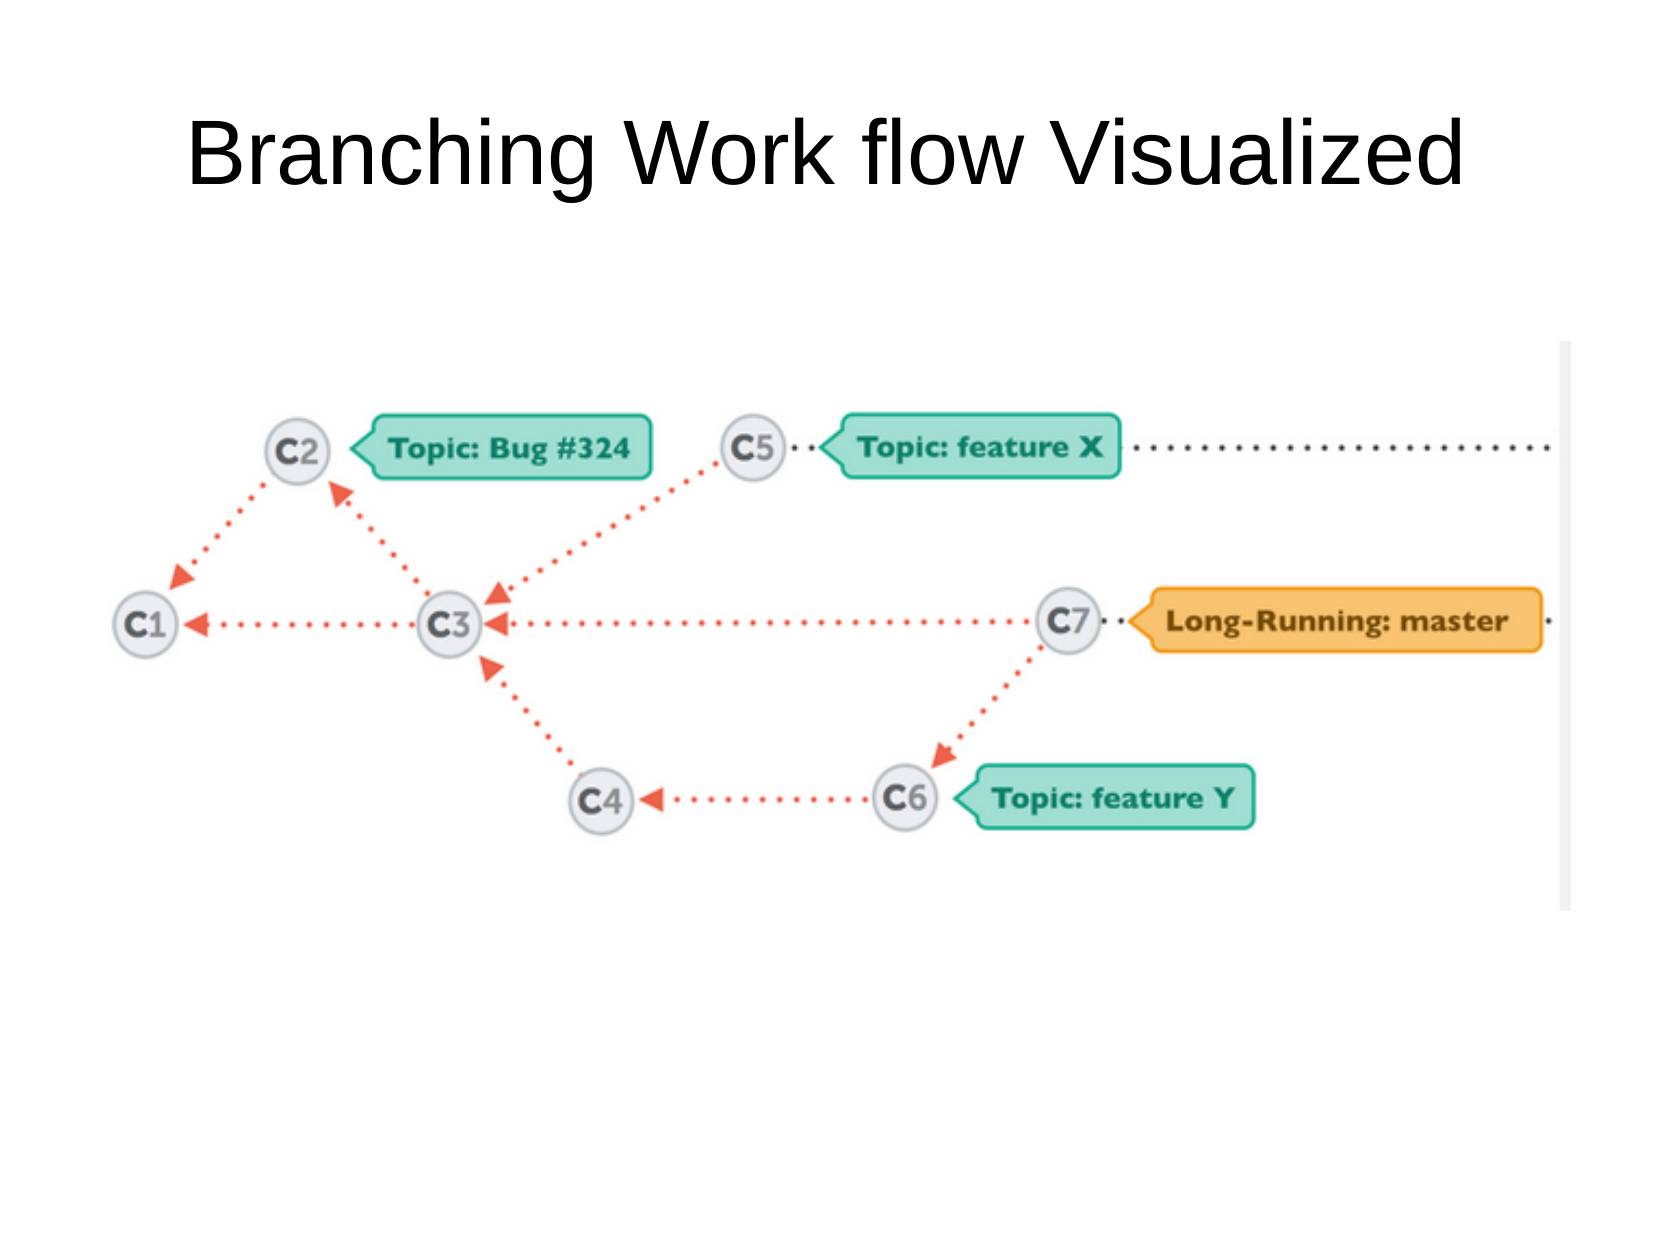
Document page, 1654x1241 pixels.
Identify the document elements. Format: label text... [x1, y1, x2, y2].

picture [82, 341, 1571, 911]
title Branching Work flow Visualized [82, 49, 1571, 257]
